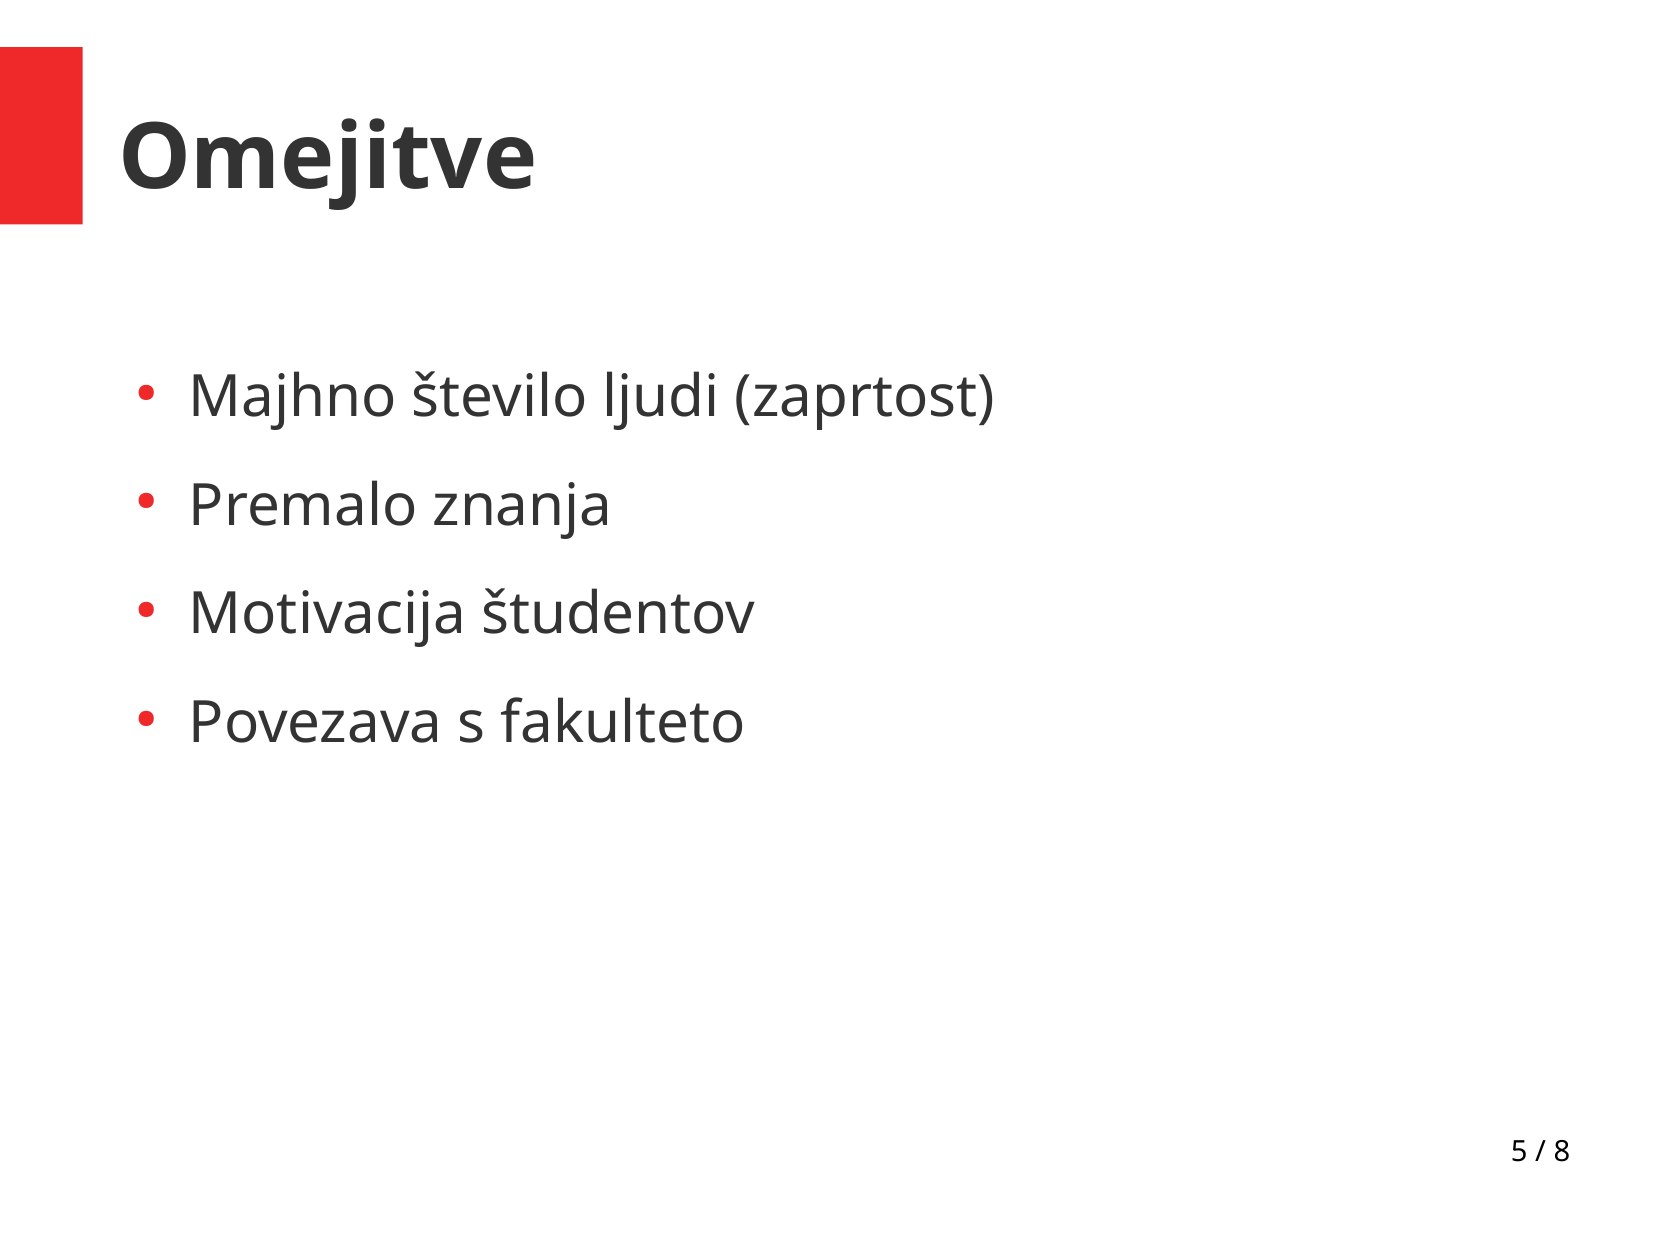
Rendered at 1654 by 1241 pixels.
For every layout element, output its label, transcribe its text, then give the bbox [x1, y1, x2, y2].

list Majhno število ljudi (zaprtost) Premalo znanja Motivacija študentov Povezava s fakulteto [118, 354, 1535, 1074]
title Omejitve [118, 49, 1571, 257]
